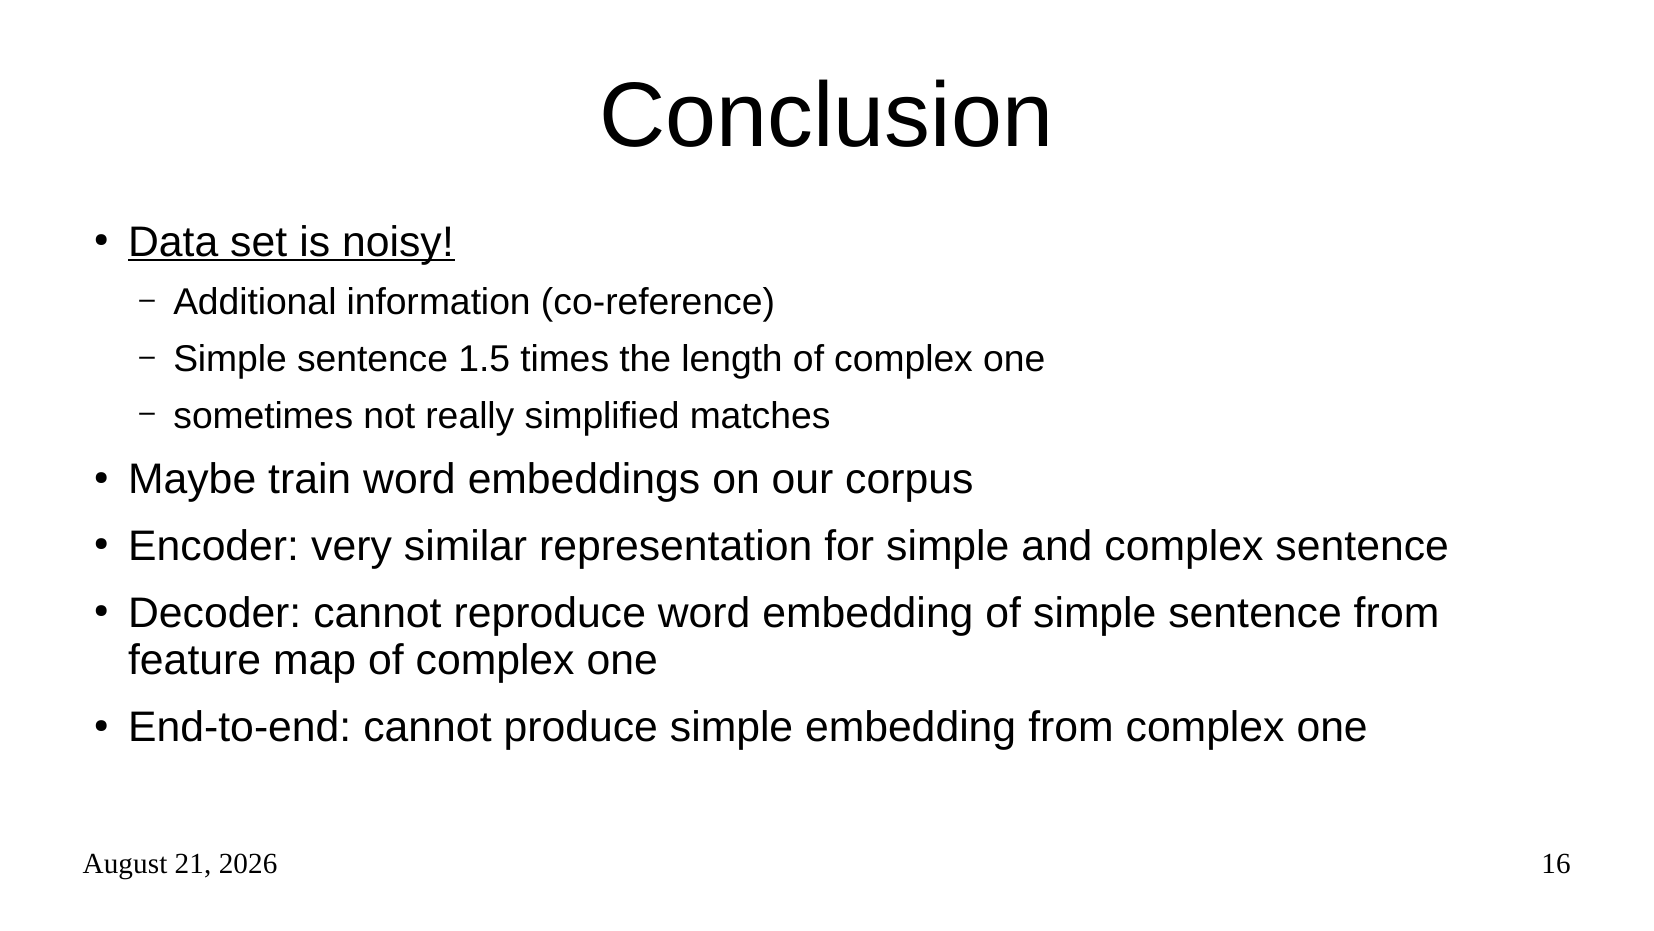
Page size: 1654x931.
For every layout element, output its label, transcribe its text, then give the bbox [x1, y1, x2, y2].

title Conclusion [82, 37, 1571, 193]
list Data set is noisy! Additional information (co-reference) Simple sentence 1.5 times the length of complex one sometimes not really simplified matches Maybe train word embeddings on our corpus Encoder: very similar representation for simple and complex sentence Decoder: cannot reproduce word embedding of simple sentence from feature map of complex one End-to-end: cannot produce simple embedding from complex one [82, 217, 1571, 758]
